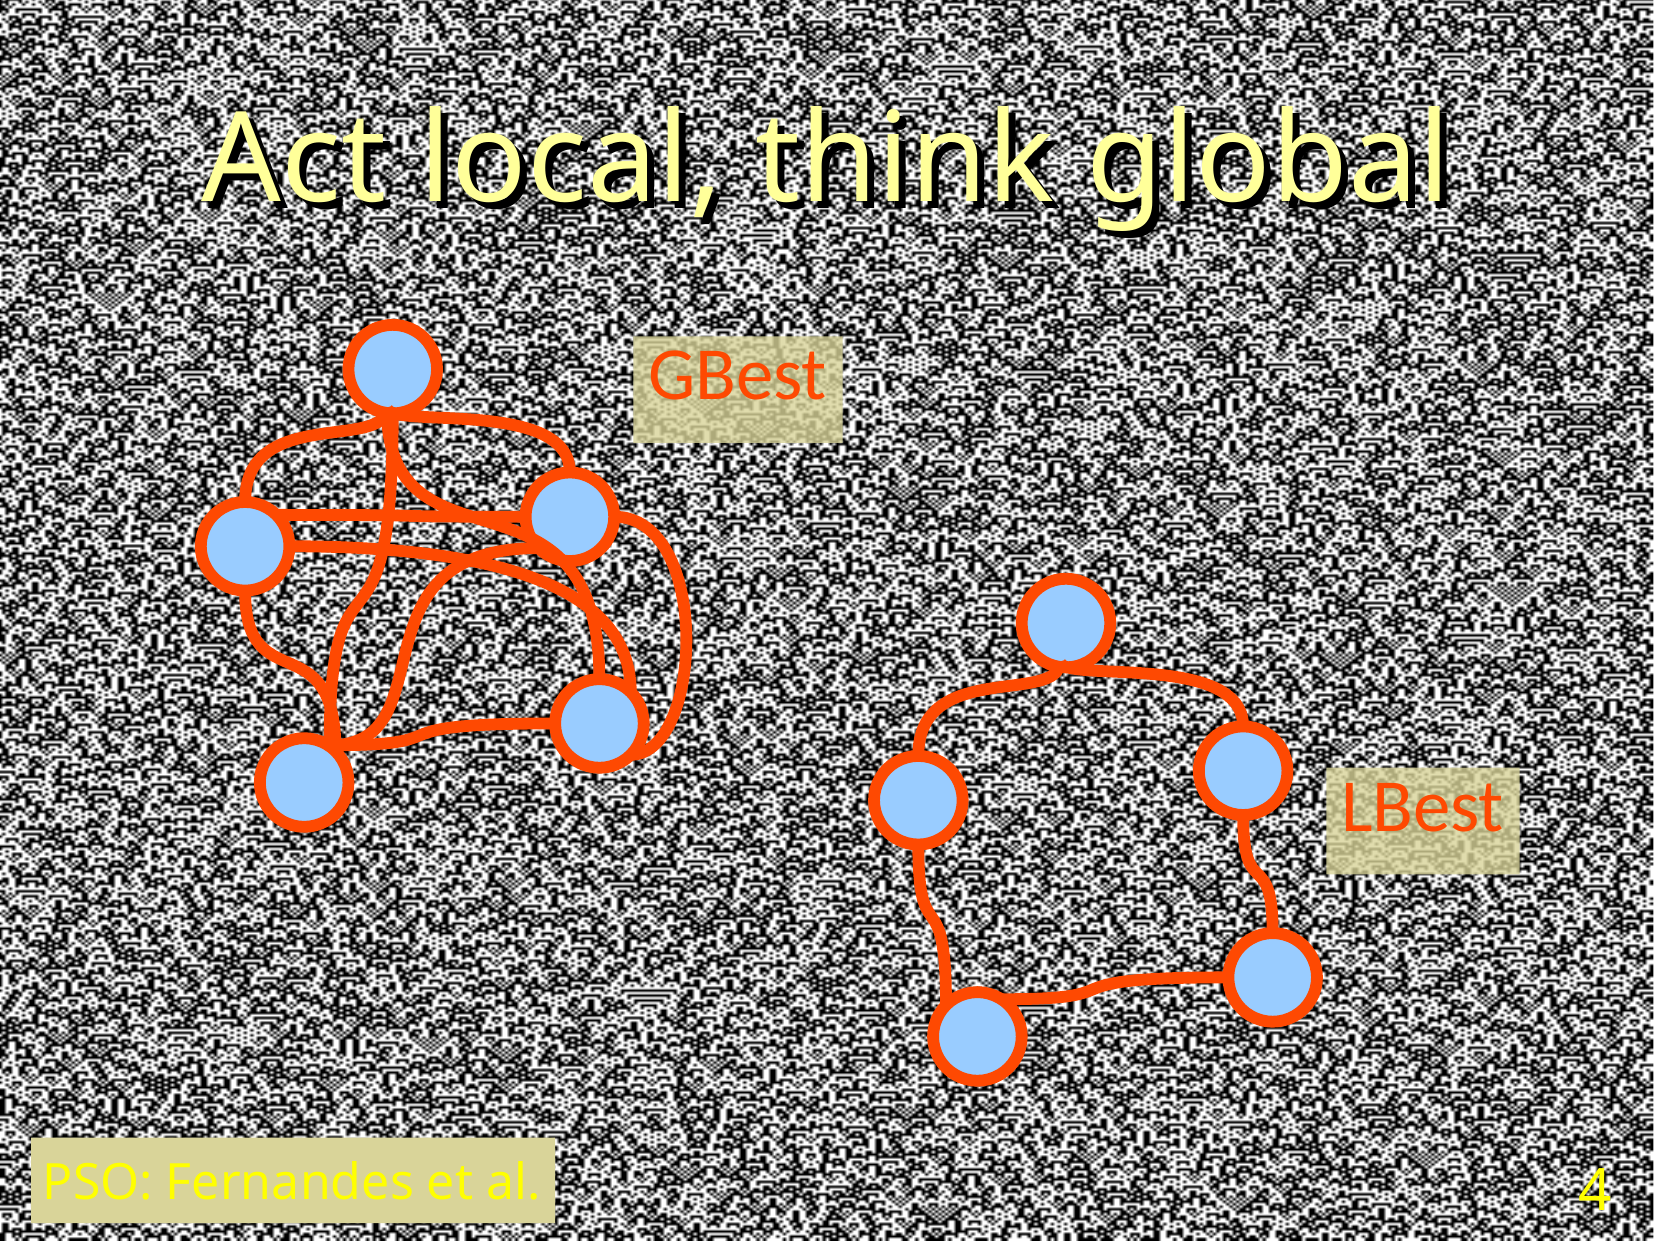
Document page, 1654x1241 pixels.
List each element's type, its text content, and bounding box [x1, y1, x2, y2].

text_box [1198, 726, 1288, 815]
text_box [555, 679, 644, 768]
title Act local, think global [82, 49, 1571, 257]
text_box [526, 472, 614, 562]
text_box [874, 756, 963, 845]
text_box [933, 992, 1022, 1081]
text_box [200, 502, 289, 591]
text_box [259, 738, 349, 827]
text_box LBest [1326, 767, 1520, 875]
text_box [1021, 578, 1111, 666]
text_box [1228, 933, 1317, 1022]
text_box GBest [633, 336, 843, 443]
text_box [348, 324, 438, 412]
picture [0, 0, 1654, 1241]
